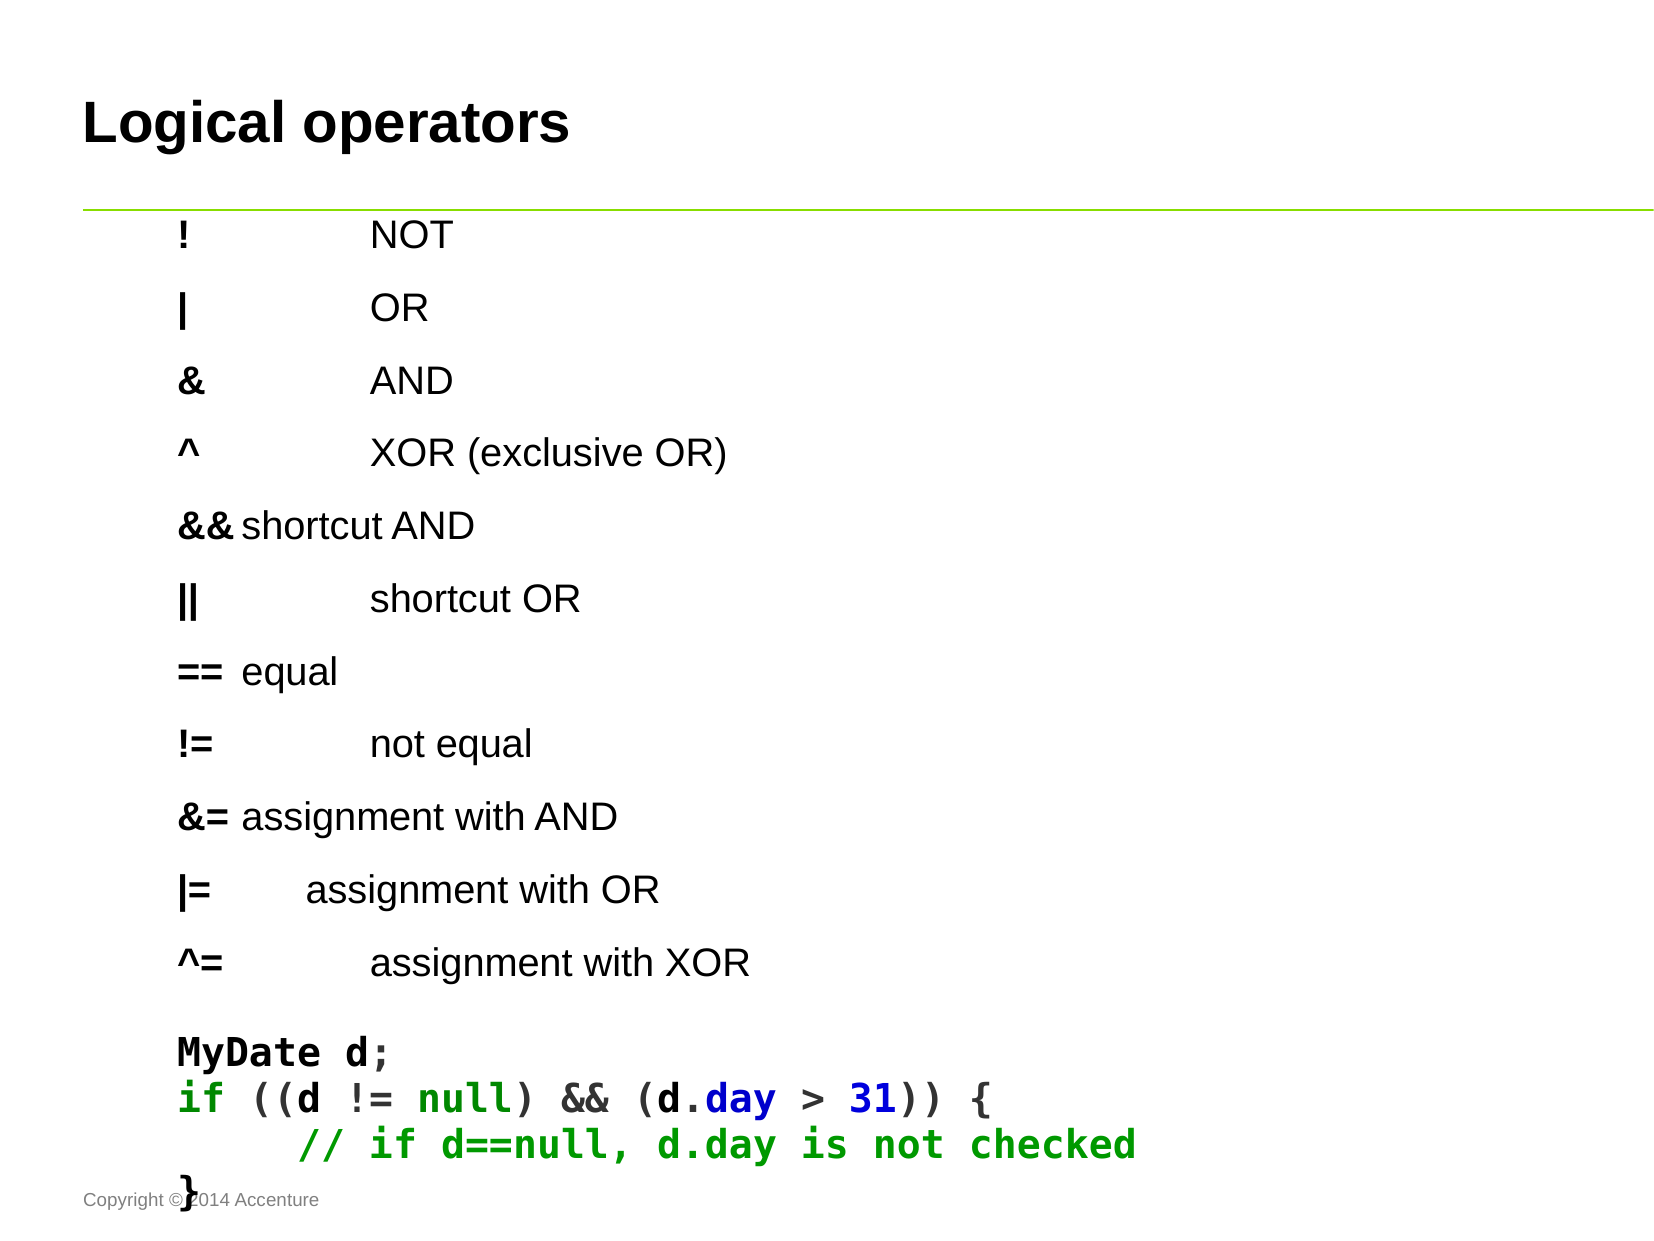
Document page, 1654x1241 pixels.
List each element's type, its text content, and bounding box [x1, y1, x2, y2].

title Logical operators [82, 49, 1571, 196]
list ! NOT | OR & AND ^ XOR (exclusive OR) && shortcut AND || shortcut OR == equal != not equal &= assignment with AND |= assignment with OR ^= assignment with XOR MyDate d; if ((d != null) && (d.day > 31)) { // if d==null, d.day is not checked } [177, 212, 1619, 1217]
